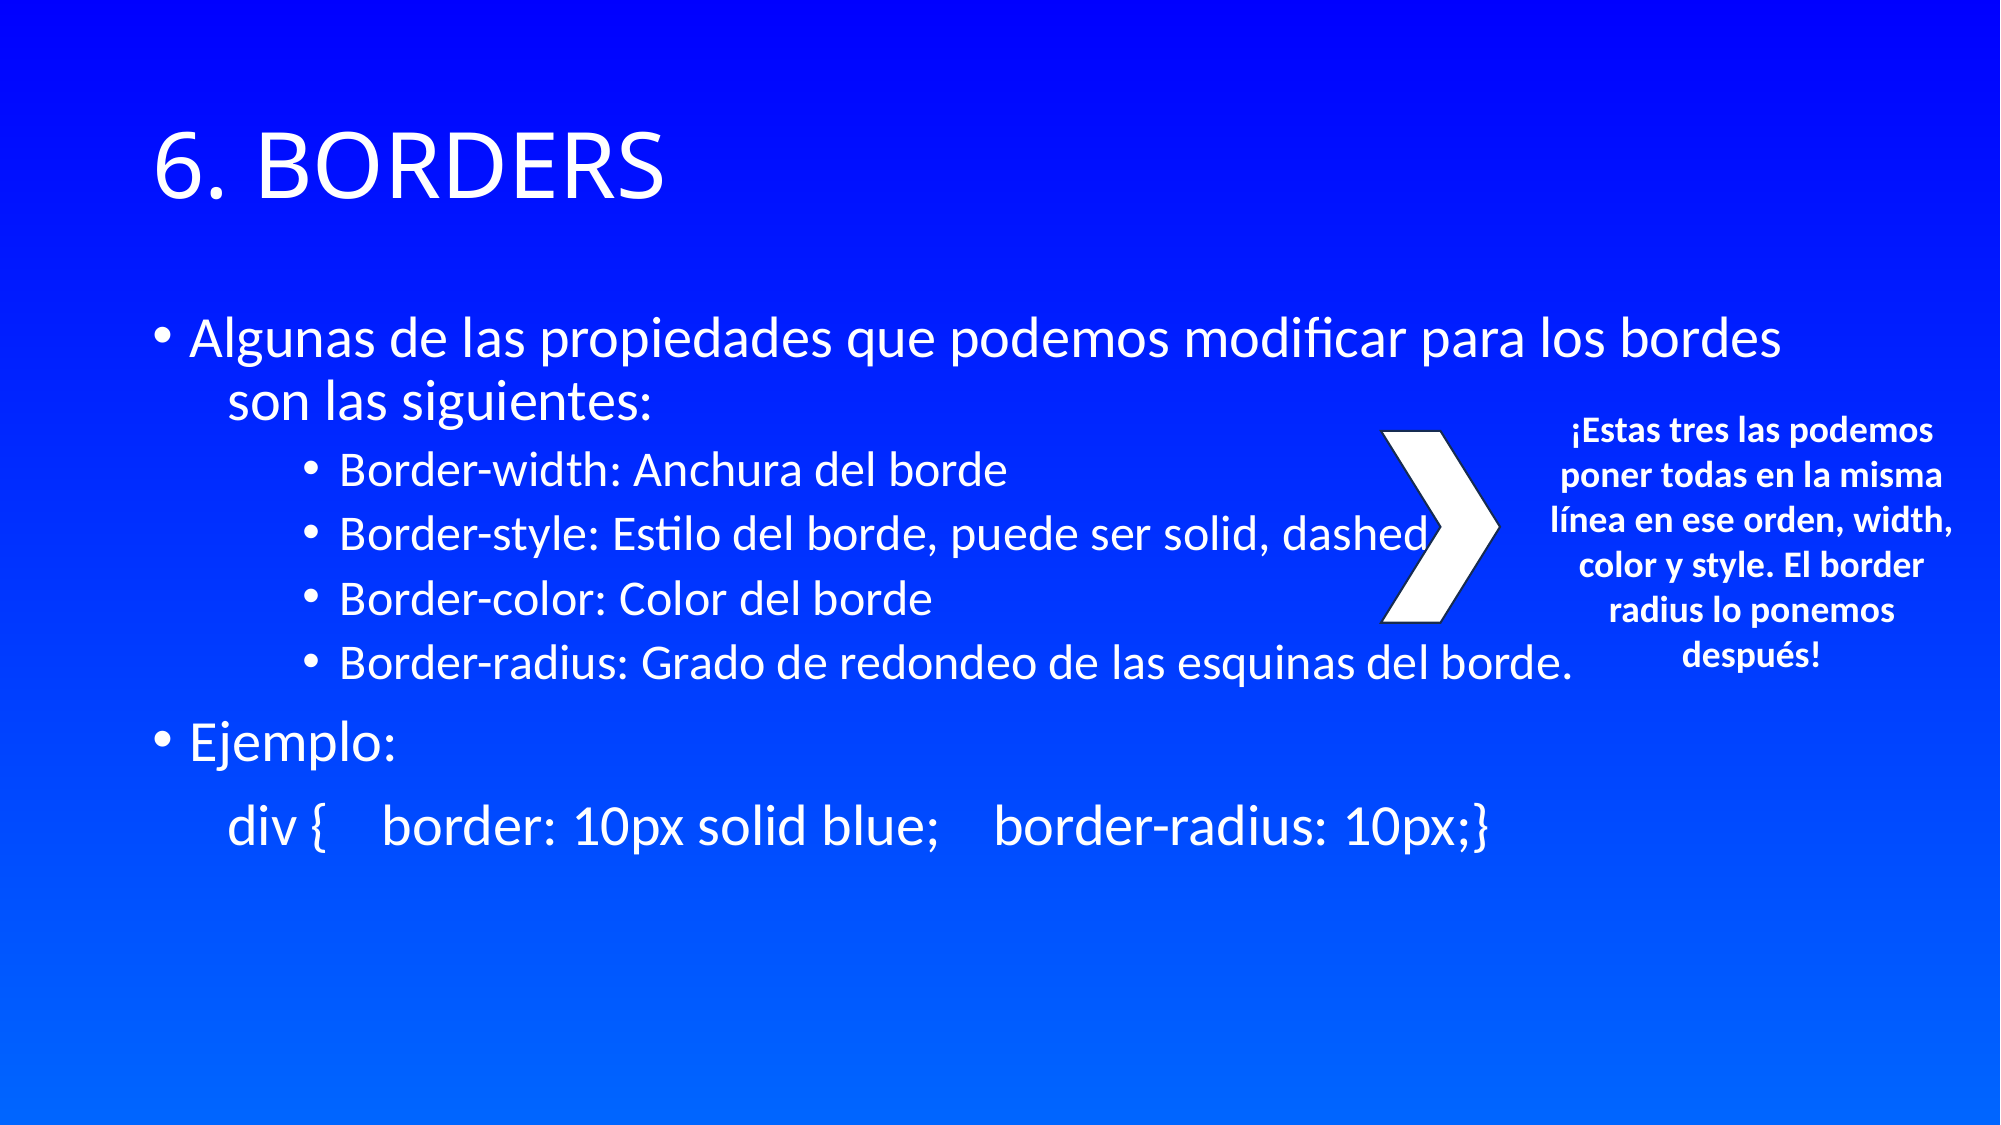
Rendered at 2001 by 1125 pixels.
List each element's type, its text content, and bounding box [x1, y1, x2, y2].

text_box ¡Estas tres las podemos poner todas en la misma línea en ese orden, width, color y style. El border radius lo ponemos después! [1525, 394, 1979, 685]
title 6. BORDERS [137, 59, 1863, 278]
list Algunas de las propiedades que podemos modificar para los bordes son las siguientes: Border-width: Anchura del borde Border-style: Estilo del borde, puede ser solid, dashed… Border-color: Color del borde Border-radius: Grado de redondeo de las esquinas del borde. Ejemplo: div { border: 10px solid blue; border-radius: 10px;} [137, 299, 1863, 1014]
text_box [1380, 430, 1501, 623]
